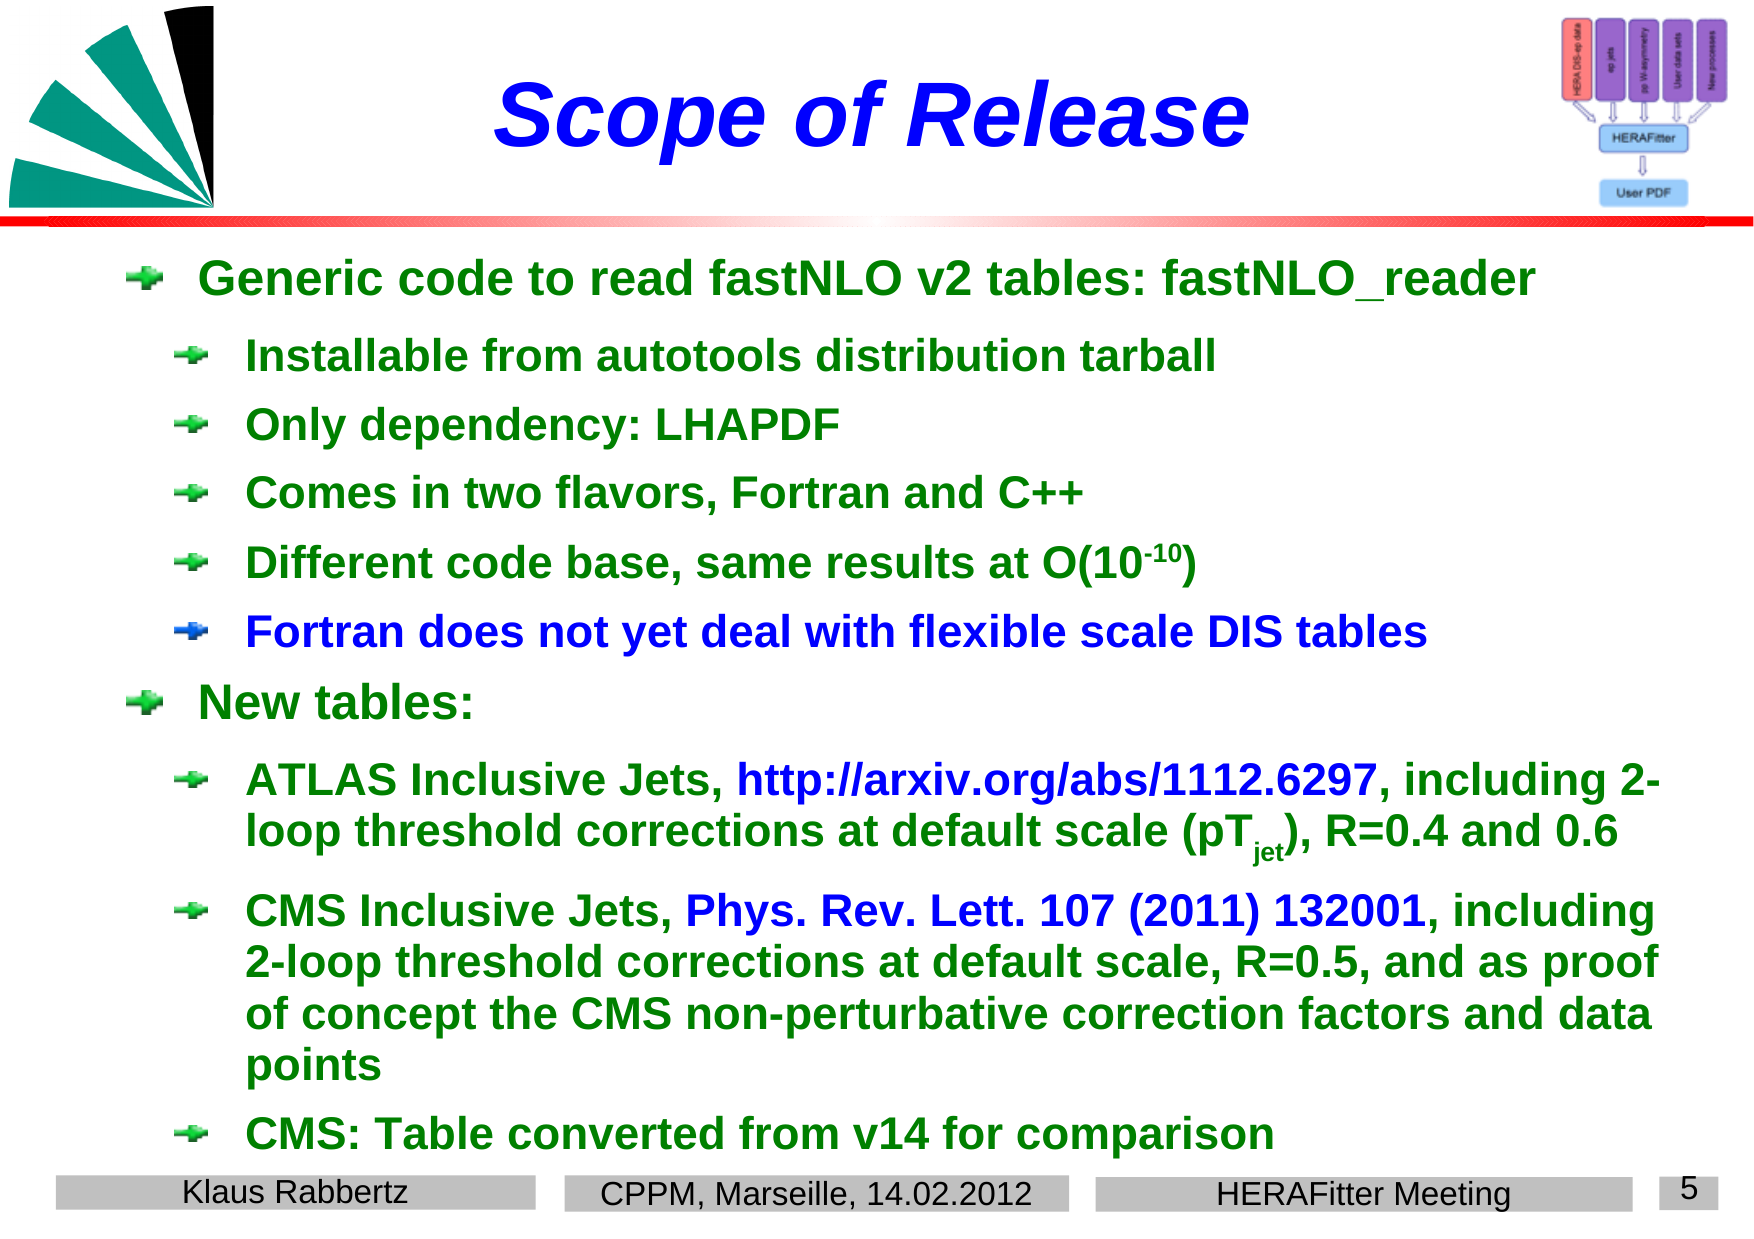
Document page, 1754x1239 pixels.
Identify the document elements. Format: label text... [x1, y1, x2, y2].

list Generic code to read fastNLO v2 tables: fastNLO_reader Installable from autotools distribution tarball Only dependency: LHAPDF Comes in two flavors, Fortran and C++ Different code base, same results at O(10-10) Fortran does not yet deal with flexible scale DIS tables New tables: ATLAS Inclusive Jets, http://arxiv.org/abs/1112.6297, including 2-loop threshold corrections at default scale (pTjet), R=0.4 and 0.6 CMS Inclusive Jets, Phys. Rev. Lett. 107 (2011) 132001, including 2-loop threshold corrections at default scale, R=0.5, and as proof of concept the CMS non-perturbative correction factors and data points CMS: Table converted from v14 for comparison [67, 250, 1693, 1160]
picture [9, 6, 214, 210]
title Scope of Release [282, 21, 1566, 183]
picture [1552, 15, 1736, 211]
